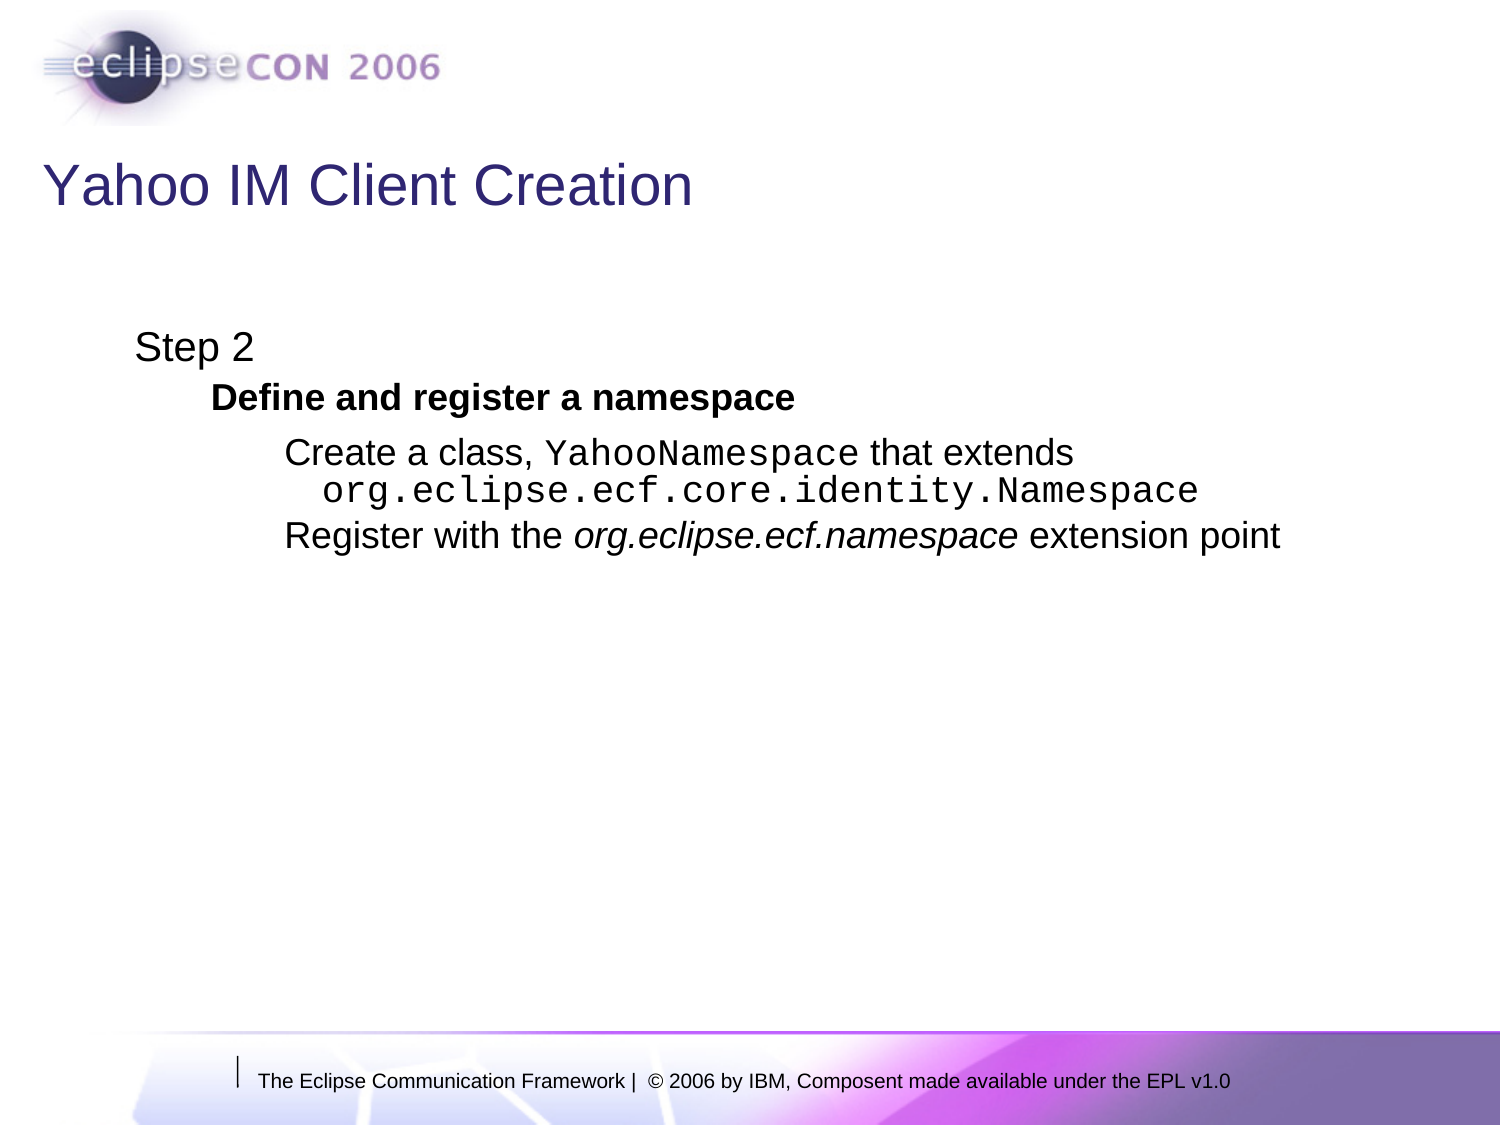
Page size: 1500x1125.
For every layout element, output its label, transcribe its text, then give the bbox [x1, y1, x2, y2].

list Step 2 Define and register a namespace Create a class, YahooNamespace that extends org.eclipse.ecf.core.identity.Namespace Register with the org.eclipse.ecf.namespace extension point [119, 321, 1500, 1027]
title Yahoo IM Client Creation [27, 157, 1500, 248]
picture [0, 1031, 1500, 1125]
picture [31, 10, 1040, 126]
